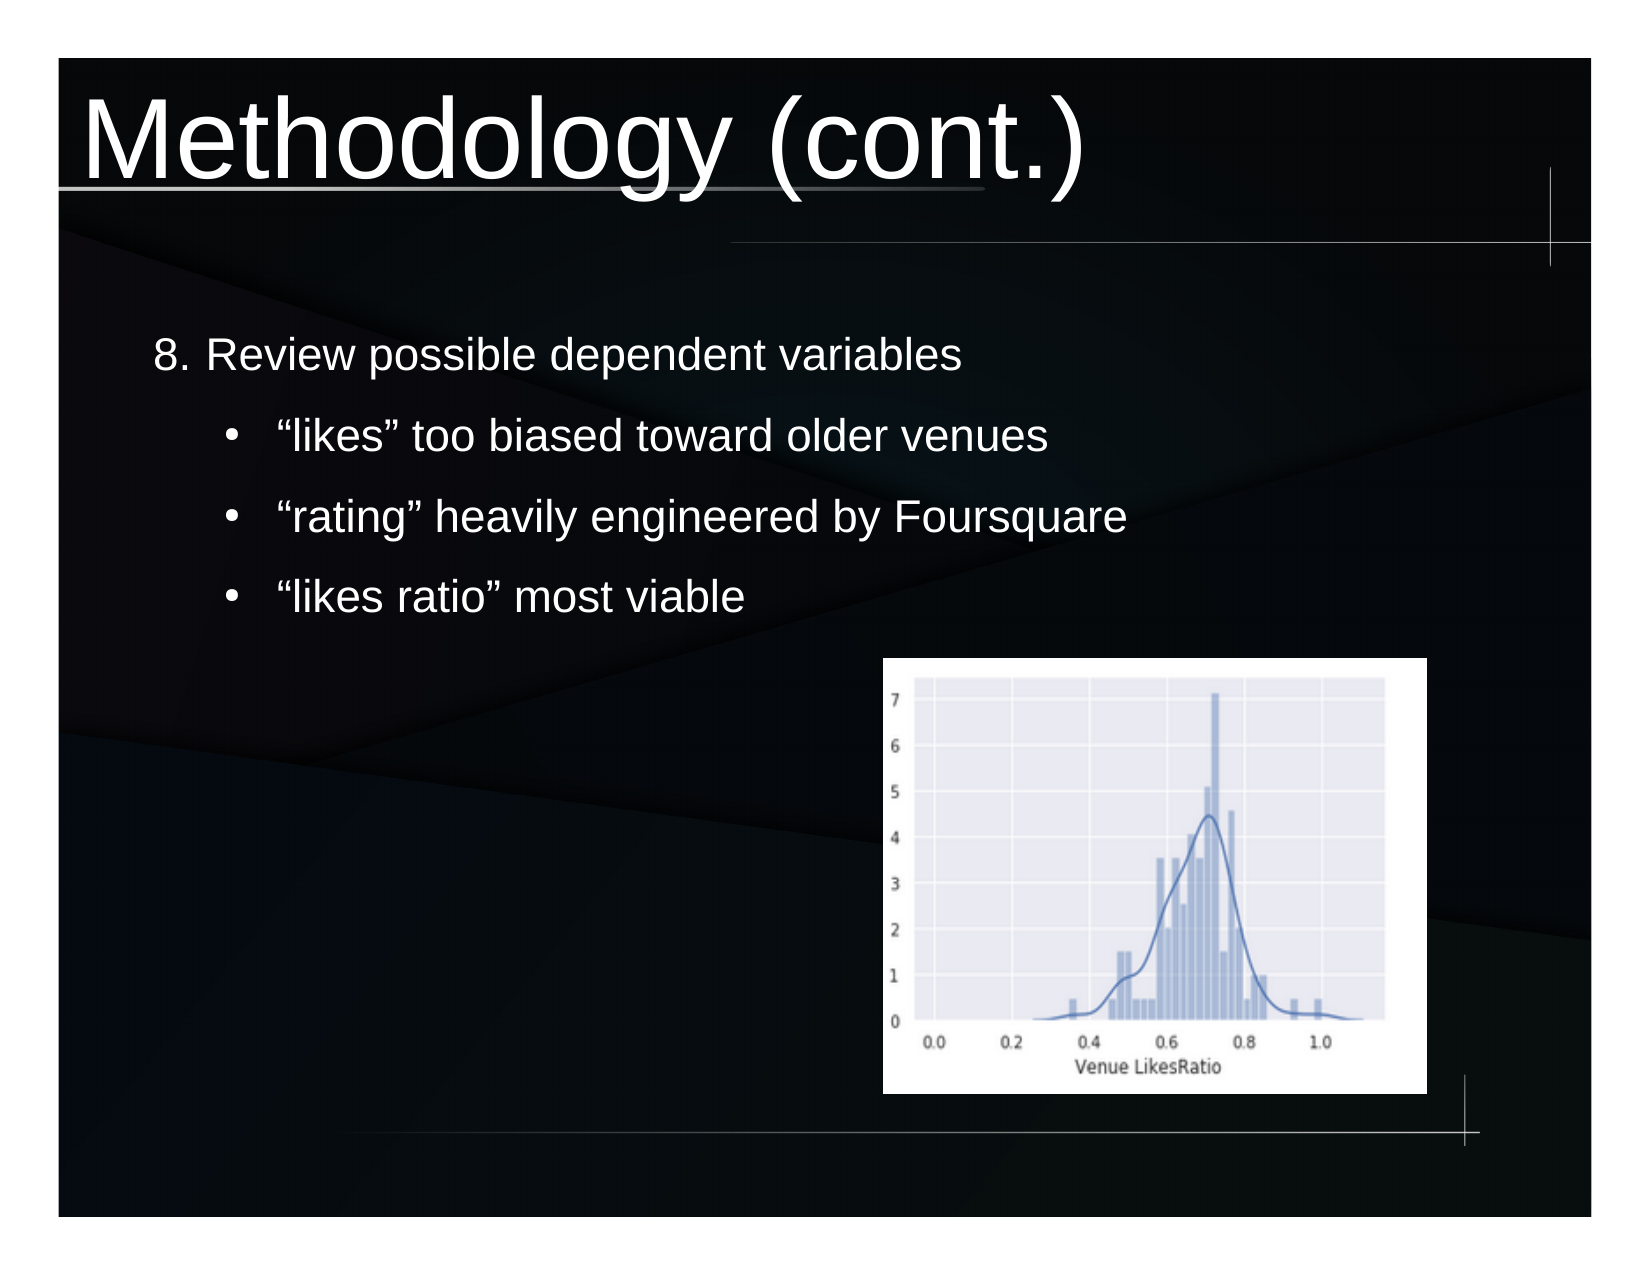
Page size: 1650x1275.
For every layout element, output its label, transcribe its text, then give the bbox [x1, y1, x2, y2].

picture [58, 58, 1592, 1217]
list Review possible dependent variables “likes” too biased toward older venues “rating” heavily engineered by Foursquare “likes ratio” most viable [135, 329, 1409, 1001]
title Methodology (cont.) [80, 73, 1532, 206]
